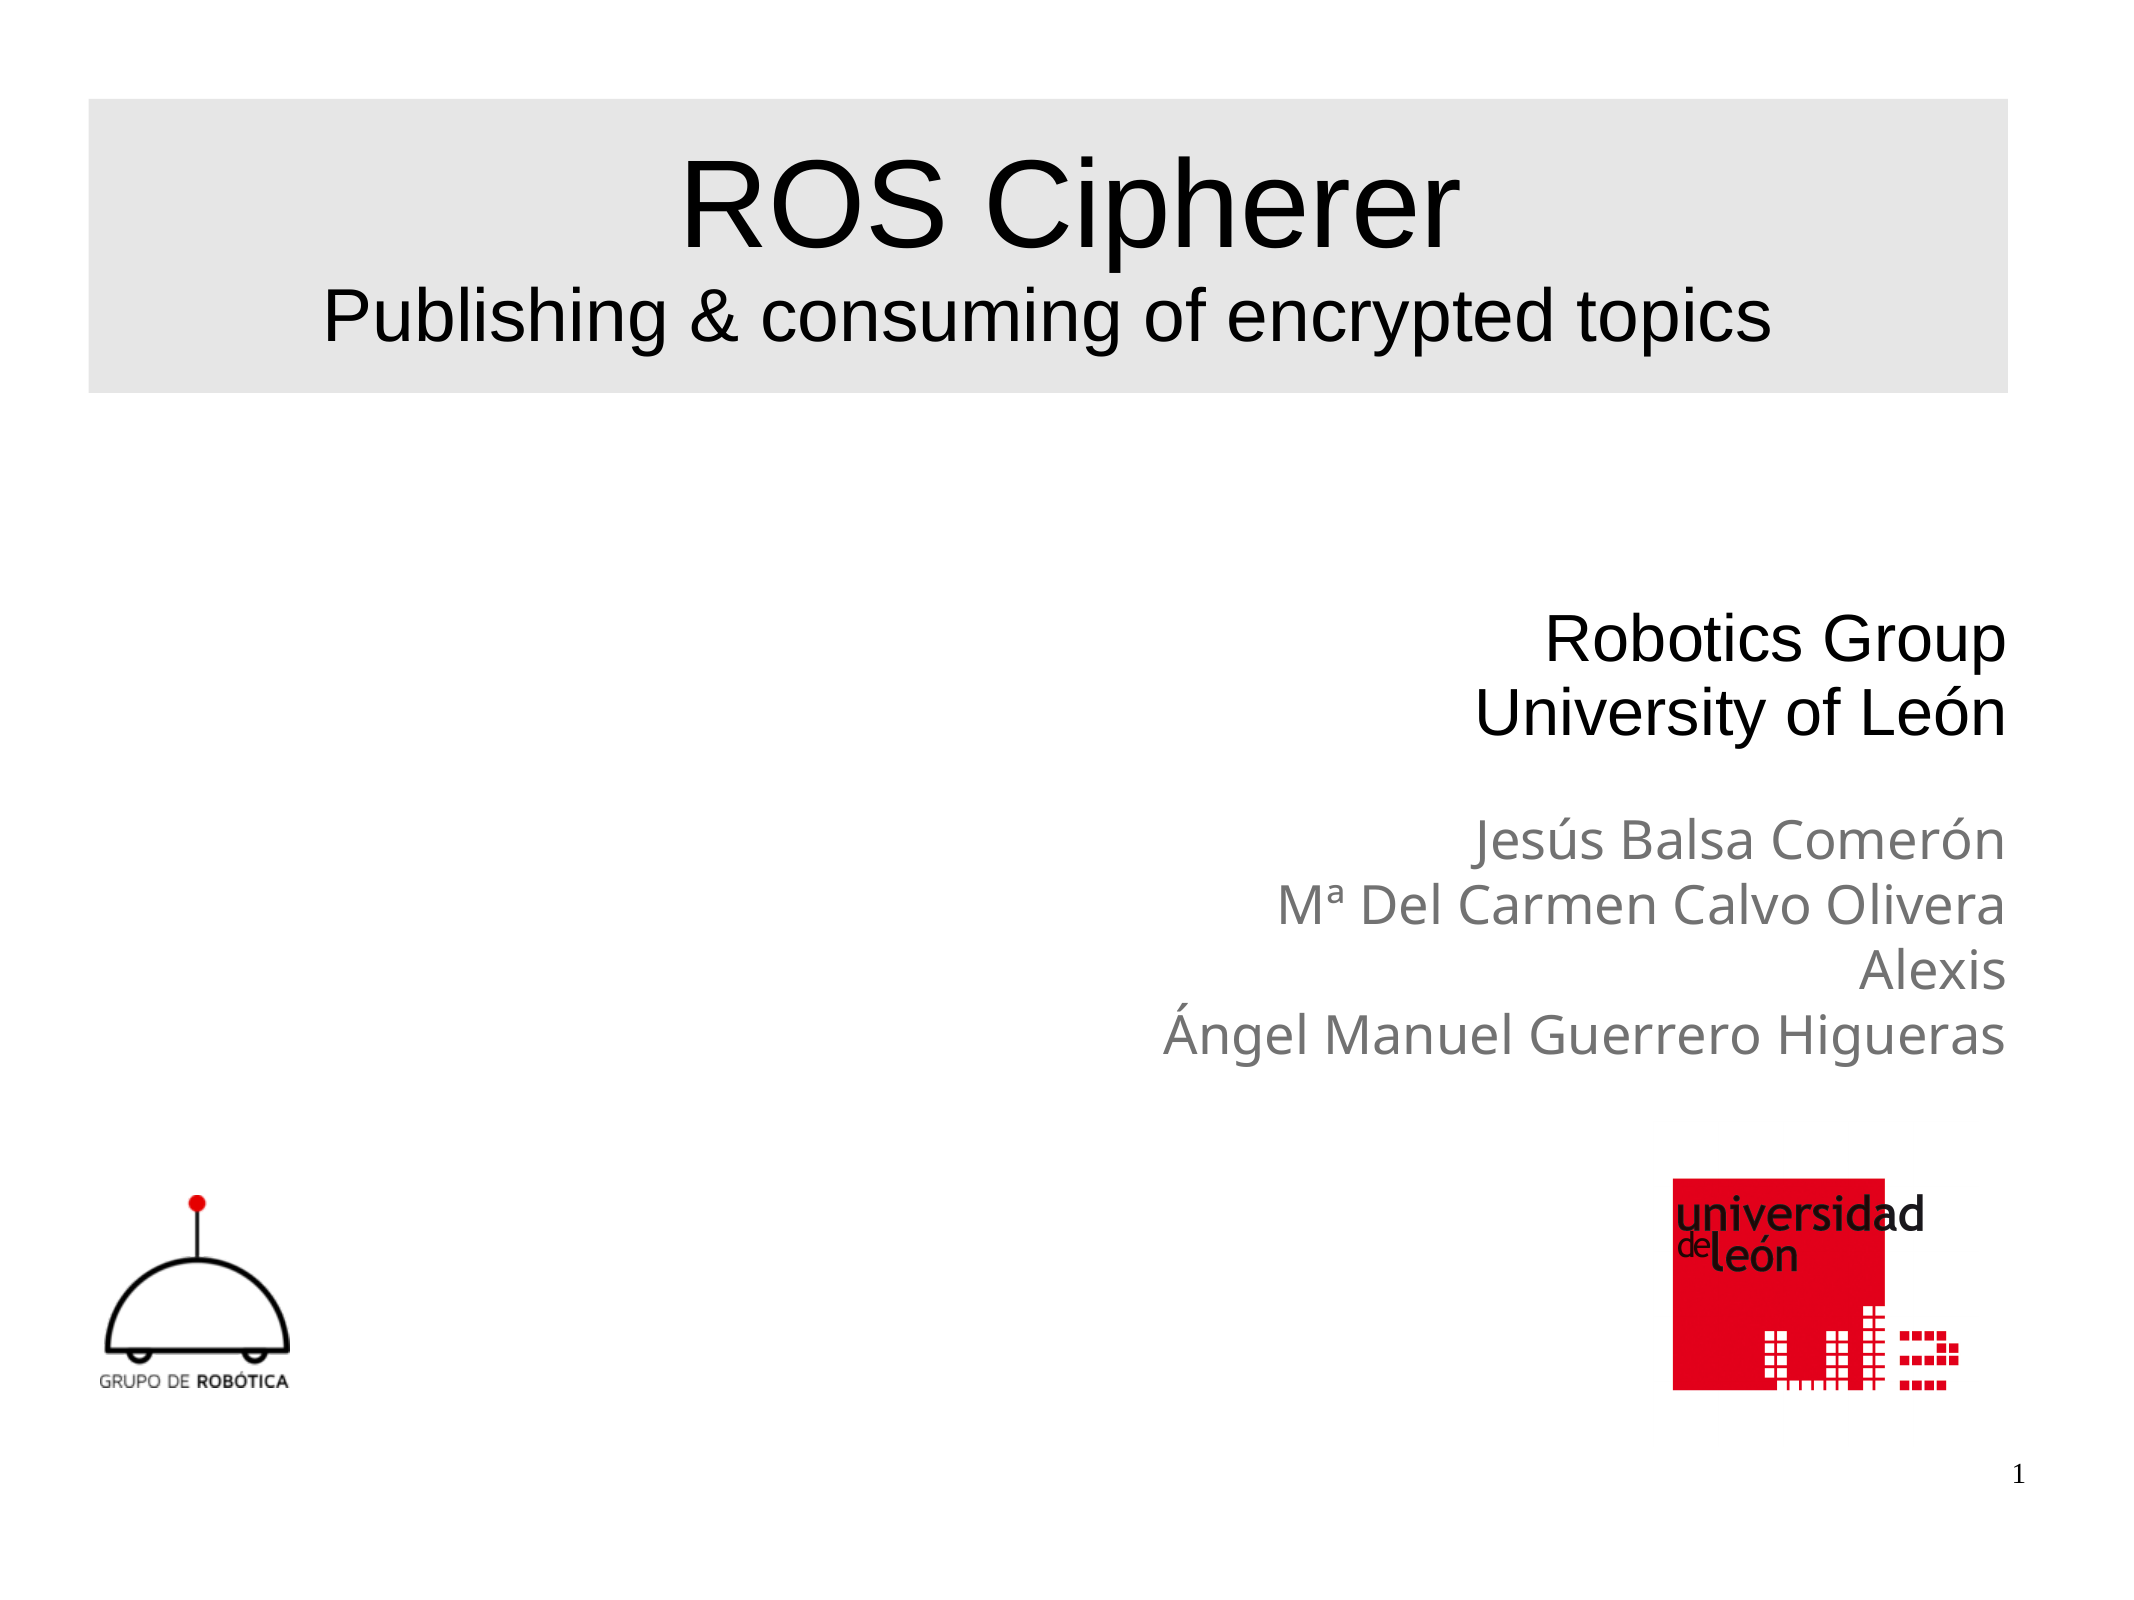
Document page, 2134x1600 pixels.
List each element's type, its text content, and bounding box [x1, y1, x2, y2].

title ROS Cipherer Publishing & consuming of encrypted topics [88, 98, 2008, 393]
picture [1653, 1121, 1979, 1447]
list Robotics Group University of León [324, 600, 2008, 798]
picture [100, 1195, 290, 1388]
text_box Jesús Balsa Comerón Mª Del Carmen Calvo Olivera Alexis Ángel Manuel Guerrero Higueras [708, 798, 2008, 1093]
